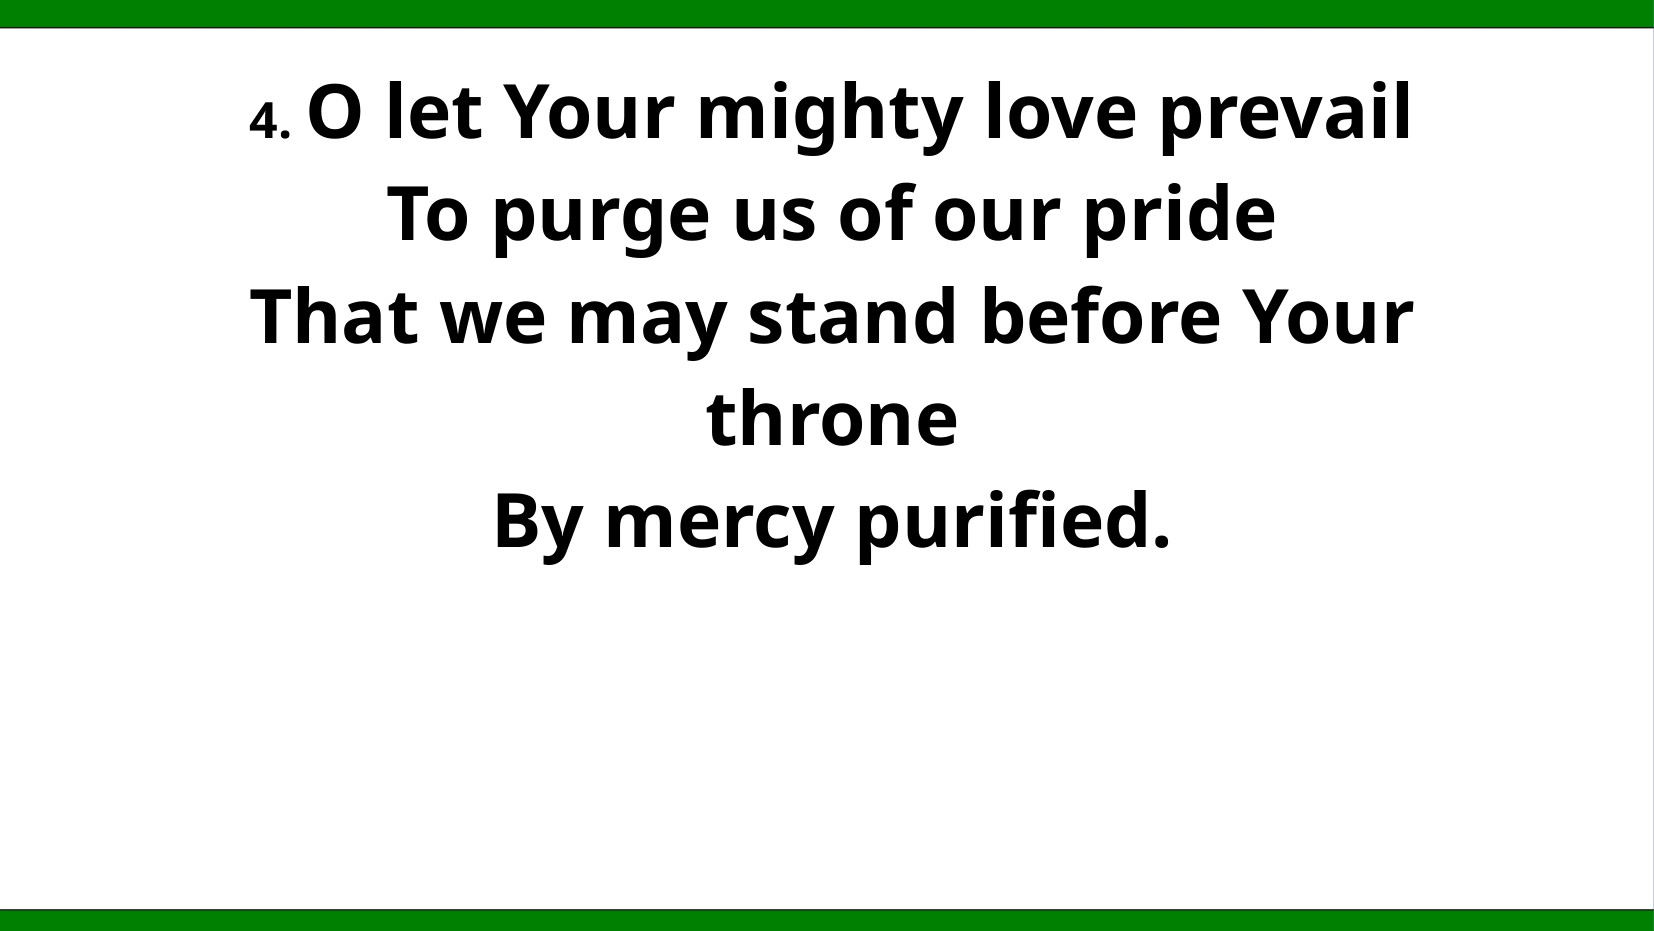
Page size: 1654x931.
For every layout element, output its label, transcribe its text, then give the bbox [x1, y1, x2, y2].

picture [0, 0, 1654, 931]
text_box 4. O let Your mighty love prevail To purge us of our pride That we may stand before Your throne By mercy purified. [105, 50, 1561, 466]
